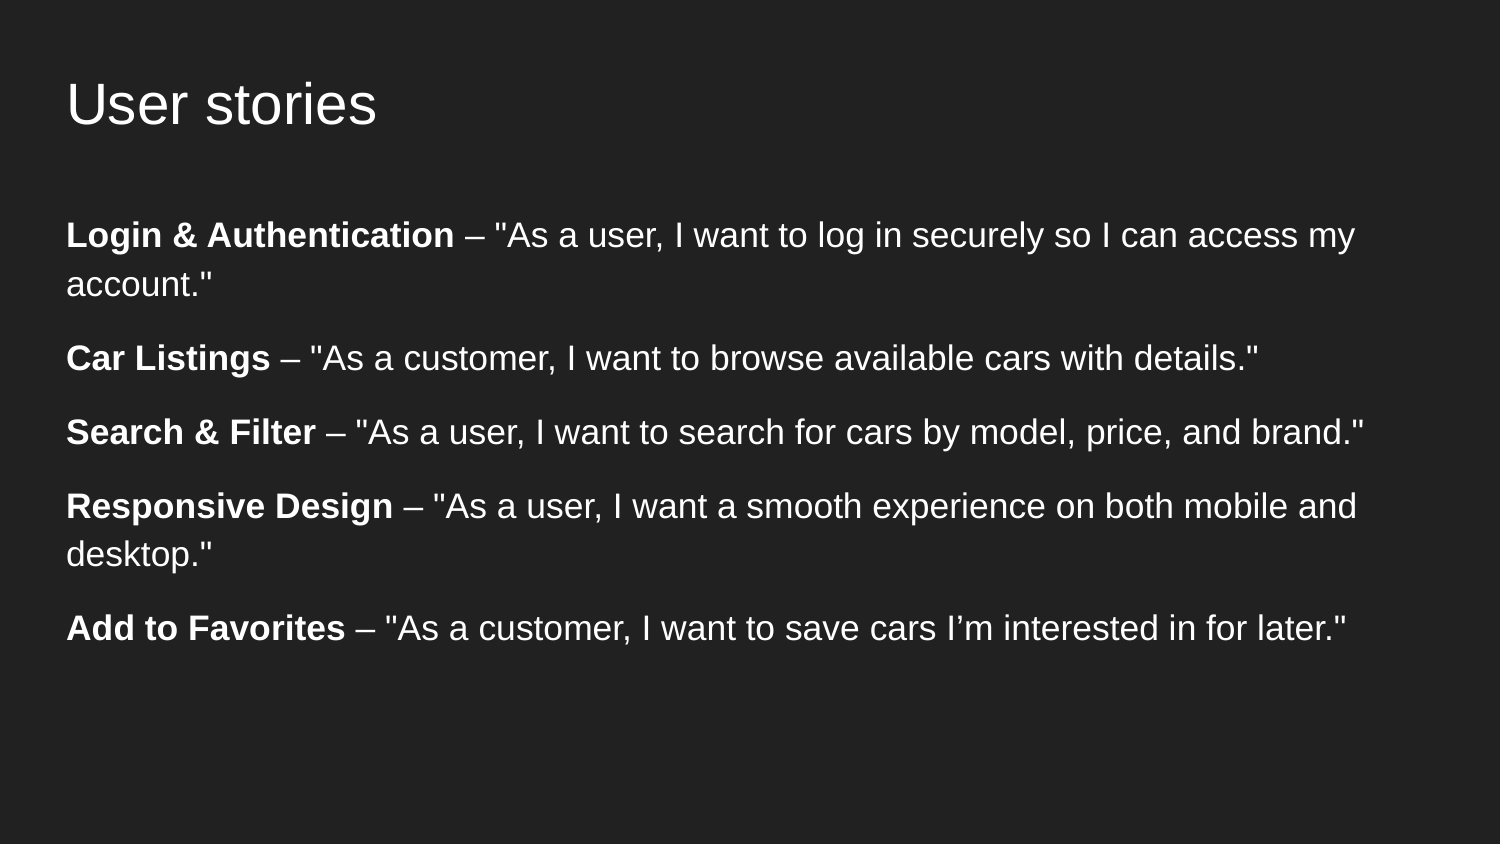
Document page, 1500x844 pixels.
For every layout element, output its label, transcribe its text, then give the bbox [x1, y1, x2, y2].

title User stories [51, 56, 1449, 190]
list Login & Authentication – "As a user, I want to log in securely so I can access my account." Car Listings – "As a customer, I want to browse available cars with details." Search & Filter – "As a user, I want to search for cars by model, price, and brand." Responsive Design – "As a user, I want a smooth experience on both mobile and desktop." Add to Favorites – "As a customer, I want to save cars I’m interested in for later." [51, 190, 1449, 752]
